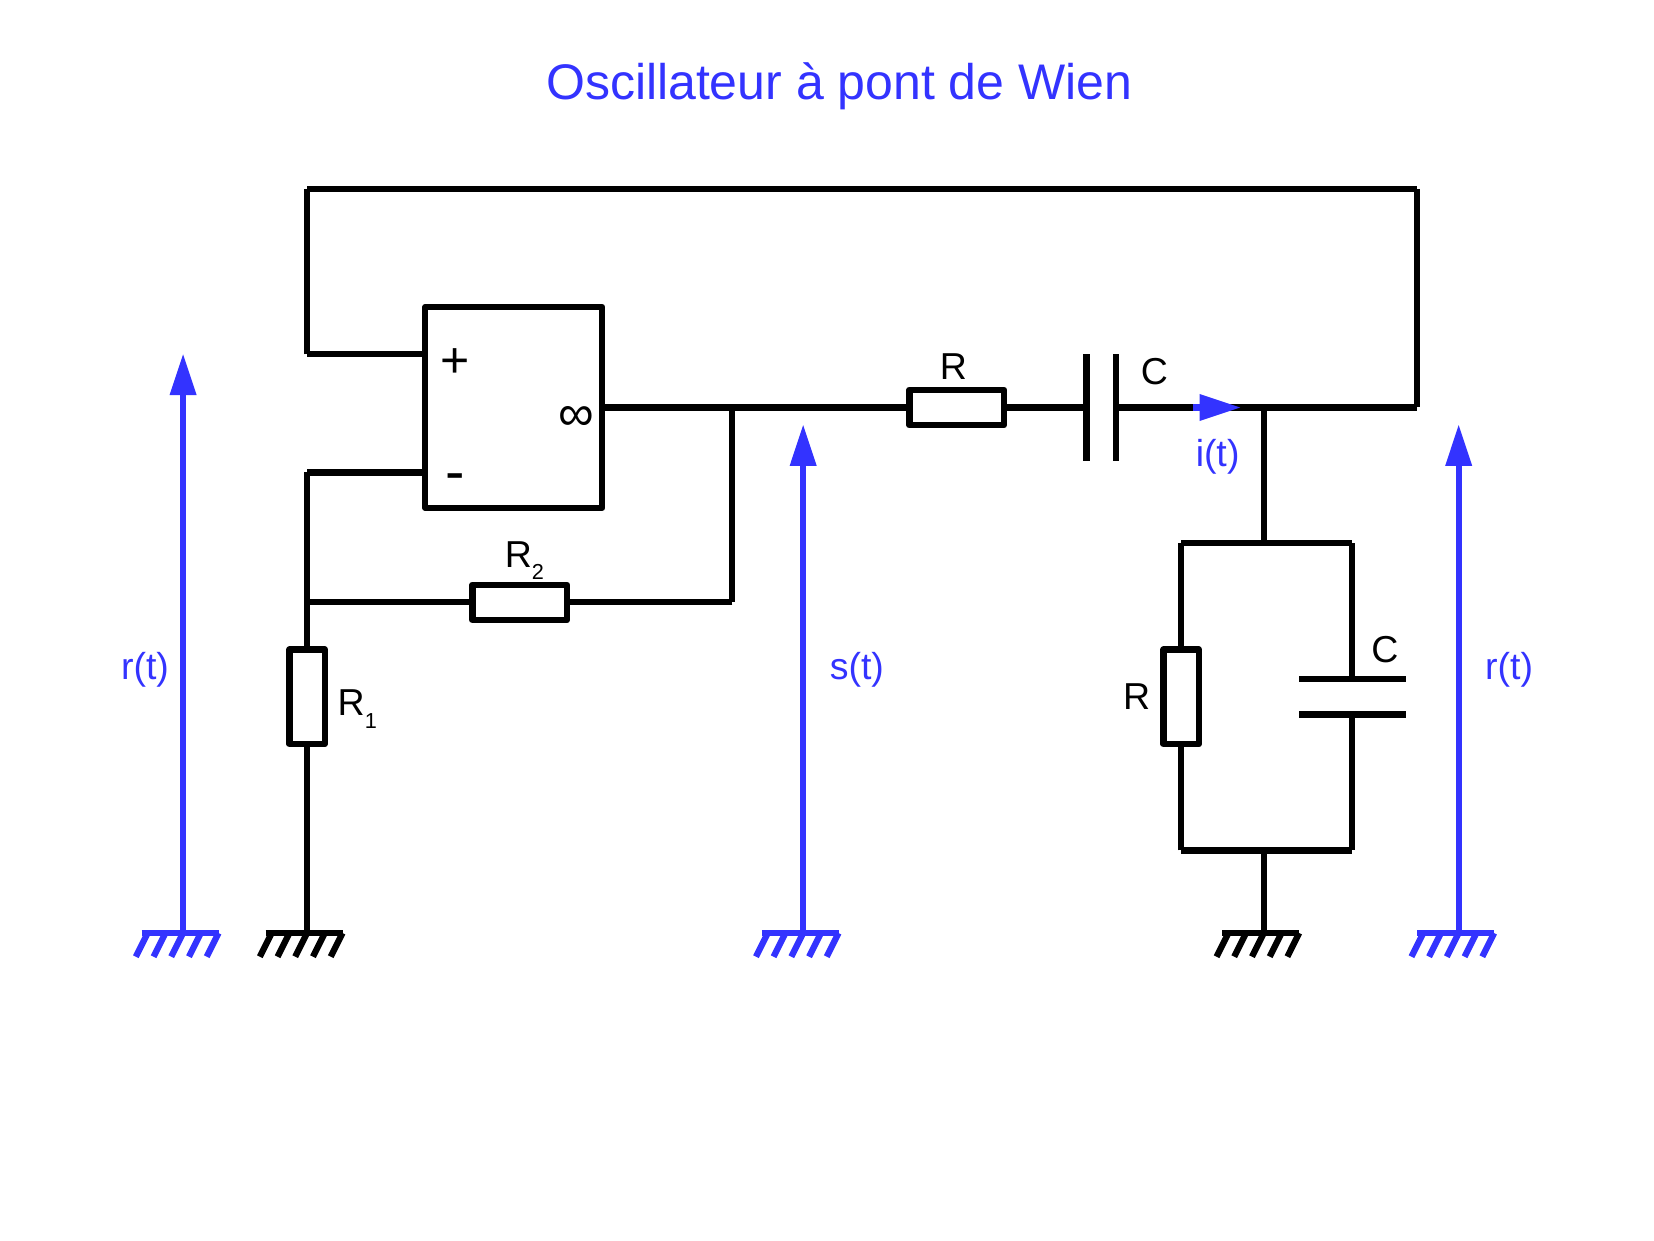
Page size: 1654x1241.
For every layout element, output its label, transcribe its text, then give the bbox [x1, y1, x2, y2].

text_box [289, 649, 325, 745]
text_box s(t) [814, 637, 934, 695]
text_box r(t) [1470, 637, 1589, 695]
text_box C [1126, 343, 1209, 401]
text_box R1 [322, 674, 406, 741]
text_box R [1108, 668, 1192, 726]
text_box C [1356, 621, 1440, 679]
text_box R2 [490, 525, 573, 592]
text_box [1163, 649, 1199, 745]
text_box r(t) [106, 637, 225, 695]
text_box i(t) [1181, 425, 1264, 485]
text_box R [925, 337, 1009, 395]
text_box [425, 307, 603, 508]
text_box - [431, 431, 491, 511]
text_box ∞ [543, 377, 603, 449]
text_box [909, 389, 1004, 426]
text_box + [425, 324, 502, 408]
text_box Oscillateur à pont de Wien [531, 47, 1158, 118]
text_box [472, 584, 567, 621]
